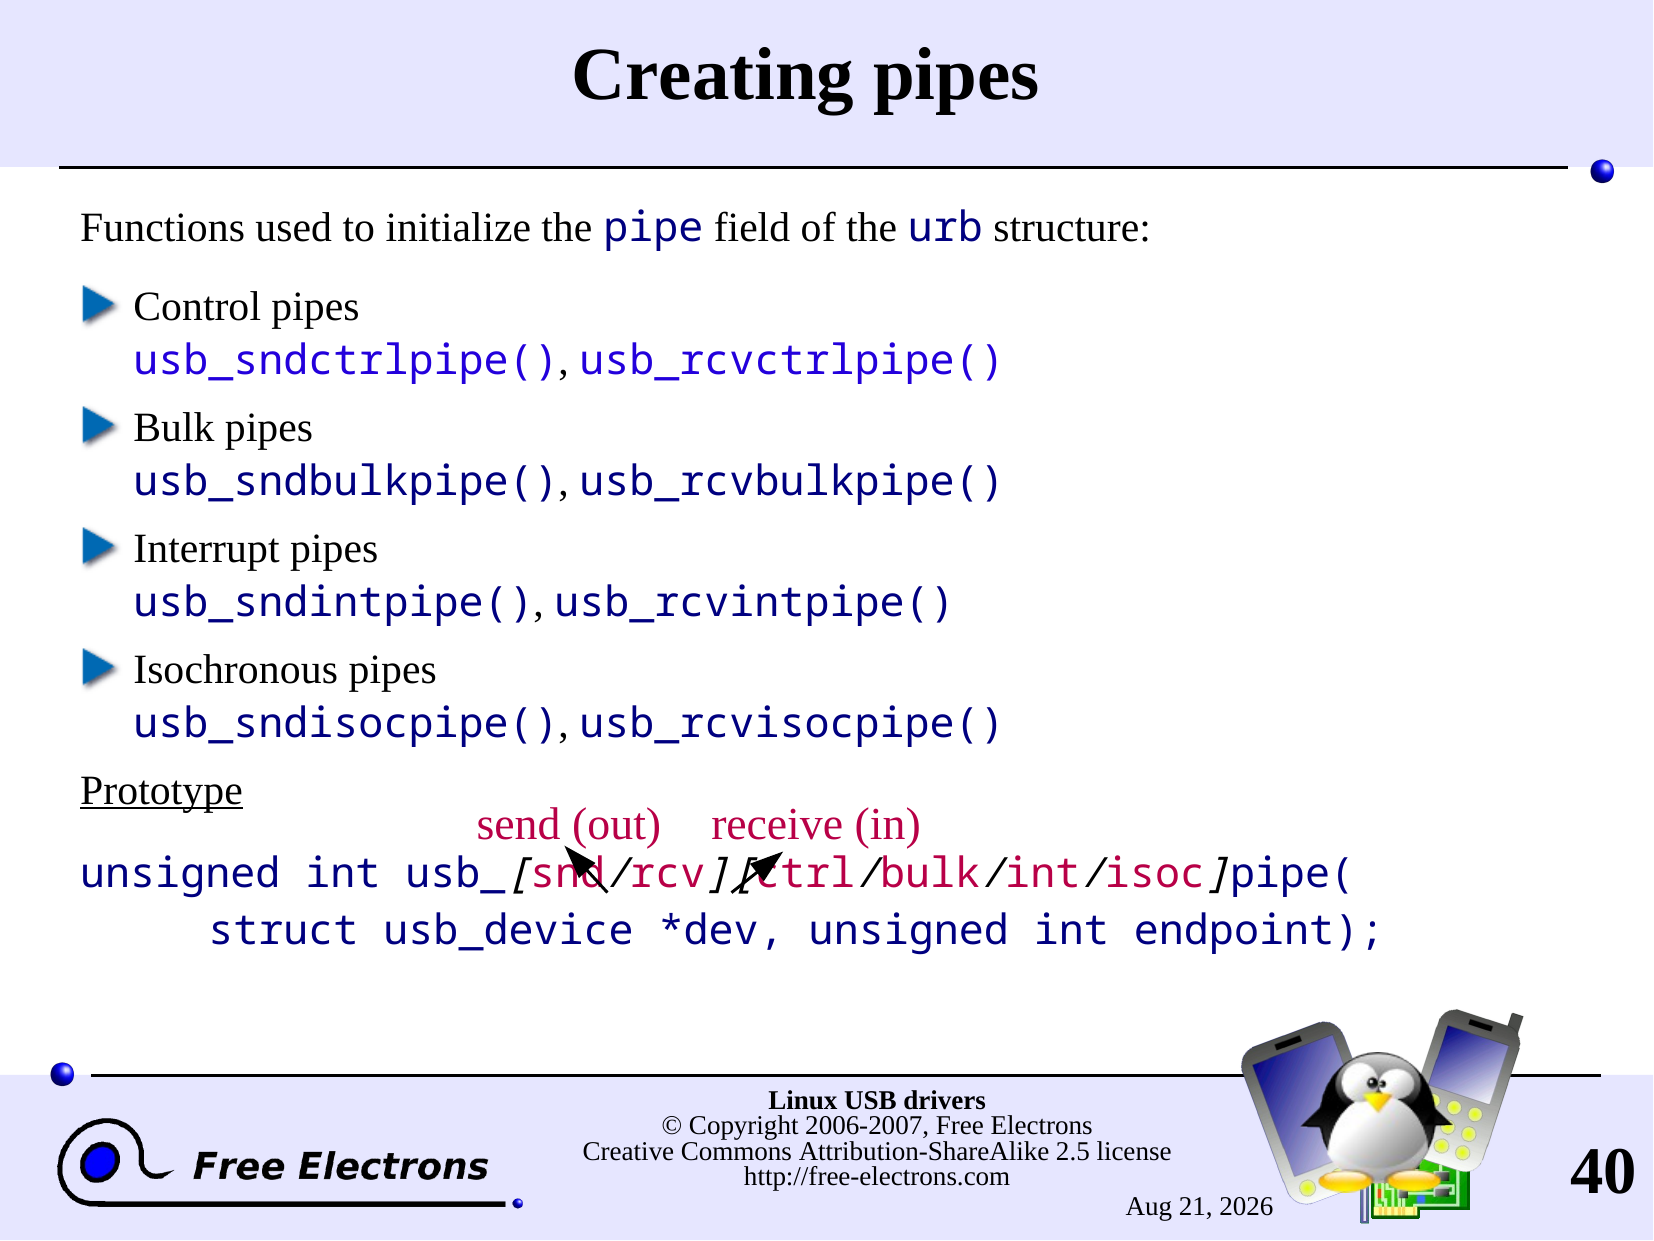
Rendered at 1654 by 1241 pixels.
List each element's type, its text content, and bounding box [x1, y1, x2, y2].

text_box receive (in) [711, 798, 922, 855]
title Creating pipes [60, 25, 1551, 124]
picture [50, 1107, 527, 1216]
list Functions used to initialize the pipe field of the urb structure: Control pipes usb_sndctrlpipe(), usb_rcvctrlpipe() Bulk pipes usb_sndbulkpipe(), usb_rcvbulkpipe() Interrupt pipes usb_sndintpipe(), usb_rcvintpipe() Isochronous pipes usb_sndisocpipe(), usb_rcvisocpipe() Prototype unsigned int usb_[snd/rcv][ctrl/bulk/int/isoc]pipe( struct usb_device *dev, unsigned int endpoint); [62, 196, 1549, 1047]
picture [1225, 1047, 1527, 1241]
text_box send (out) [476, 798, 662, 855]
